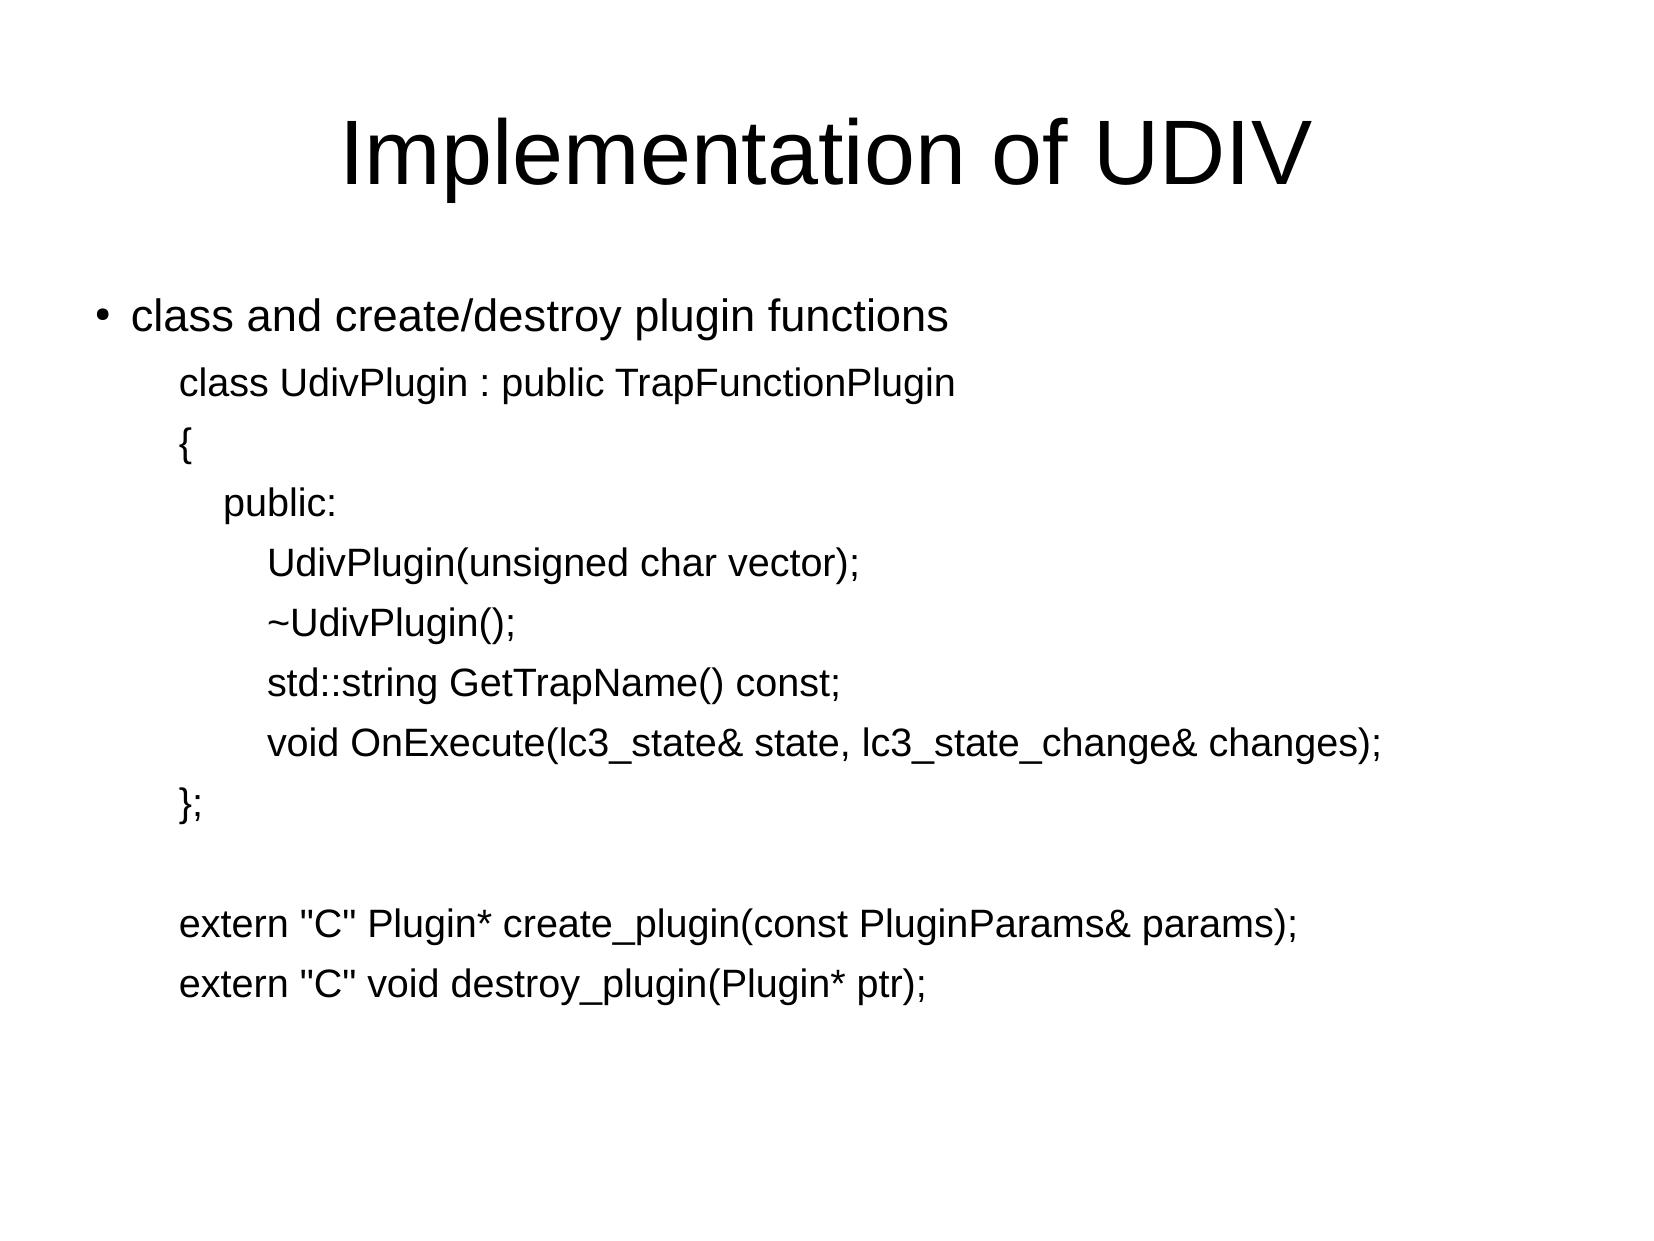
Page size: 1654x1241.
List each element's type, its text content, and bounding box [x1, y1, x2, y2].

list class and create/destroy plugin functions class UdivPlugin : public TrapFunctionPlugin { public: UdivPlugin(unsigned char vector); ~UdivPlugin(); std::string GetTrapName() const; void OnExecute(lc3_state& state, lc3_state_change& changes); }; extern "C" Plugin* create_plugin(const PluginParams& params); extern "C" void destroy_plugin(Plugin* ptr); [82, 290, 1571, 1010]
title Implementation of UDIV [82, 49, 1571, 257]
